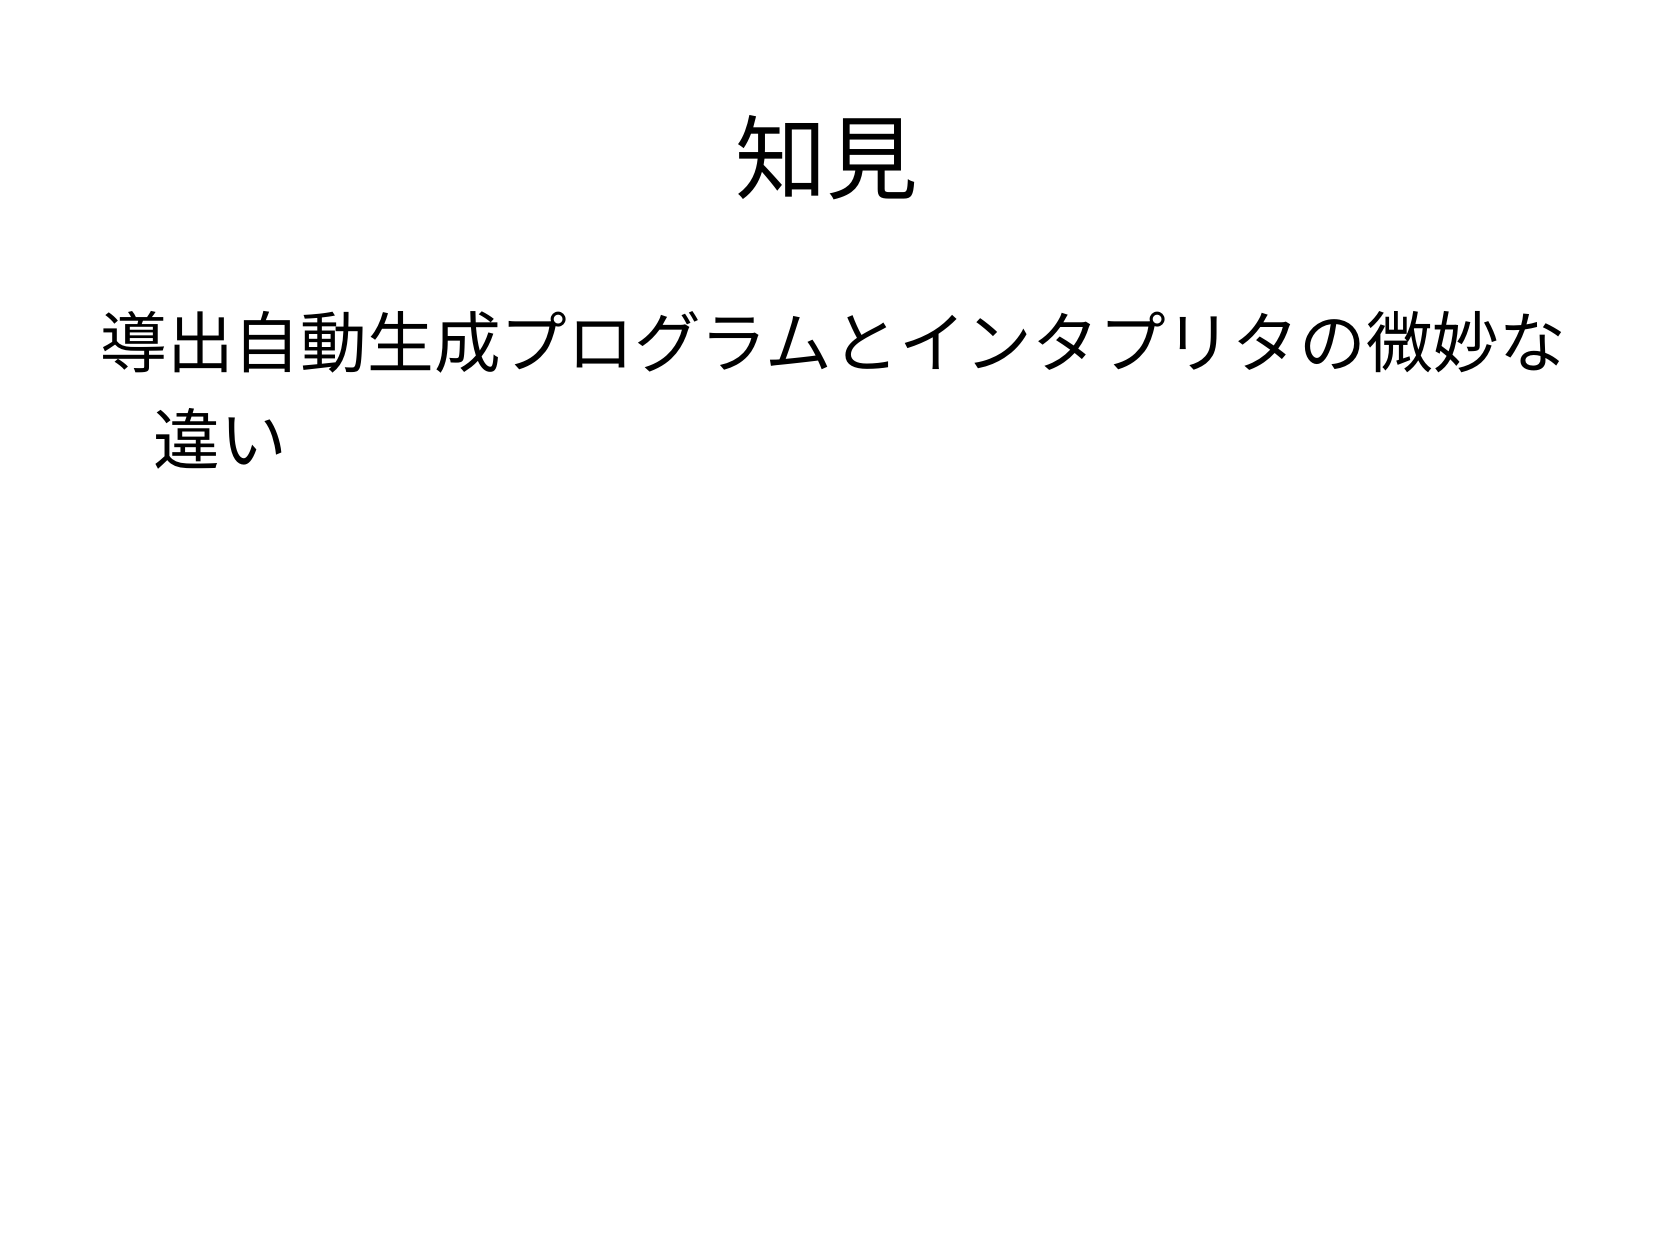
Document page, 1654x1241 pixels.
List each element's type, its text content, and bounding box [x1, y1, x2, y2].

title 知見 [82, 56, 1571, 250]
list 導出自動生成プログラムとインタプリタの微妙な違い [82, 290, 1571, 1094]
